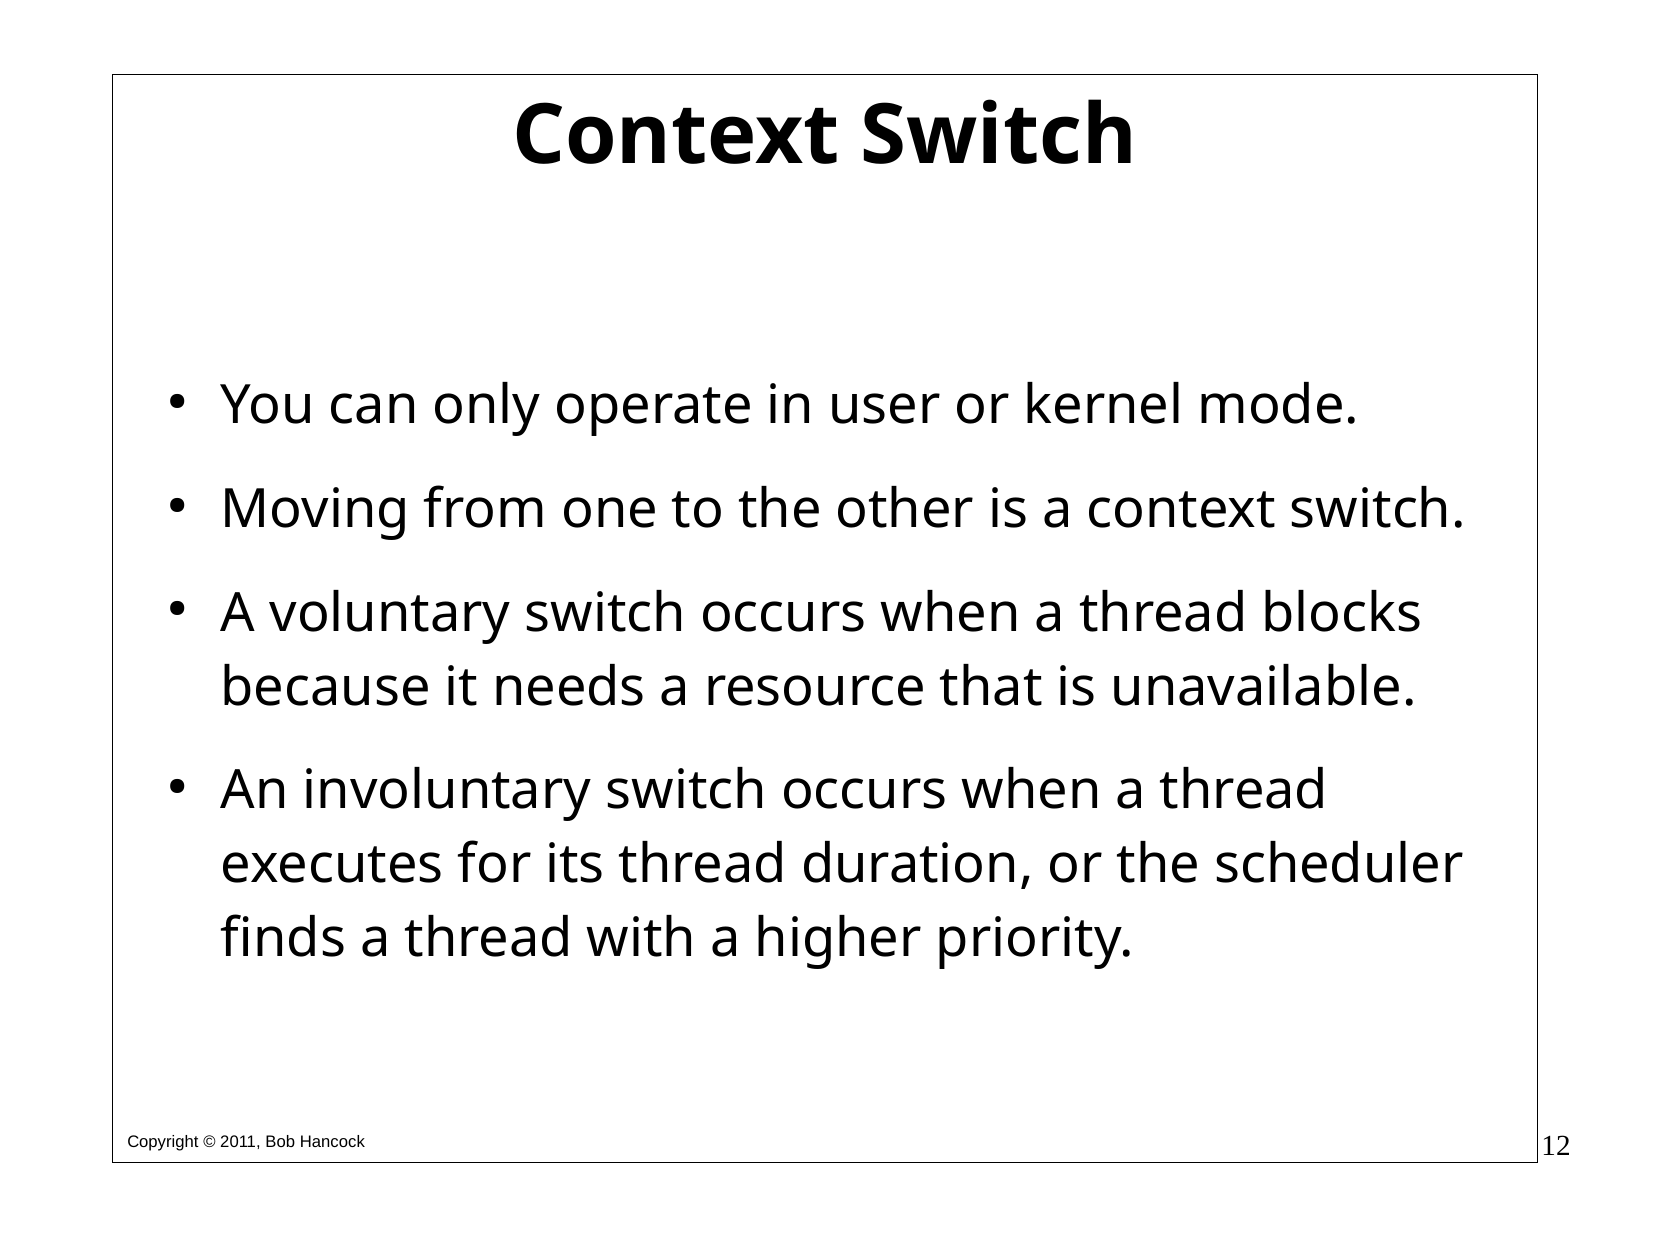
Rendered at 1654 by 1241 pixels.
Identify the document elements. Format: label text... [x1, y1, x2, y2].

title Context Switch [112, 75, 1538, 188]
text_box Copyright © 2011, Bob Hancock [112, 1125, 381, 1159]
list You can only operate in user or kernel mode. Moving from one to the other is a context switch. A voluntary switch occurs when a thread blocks because it needs a resource that is unavailable. An involuntary switch occurs when a thread executes for its thread duration, or the scheduler finds a thread with a higher priority. [150, 262, 1501, 1126]
